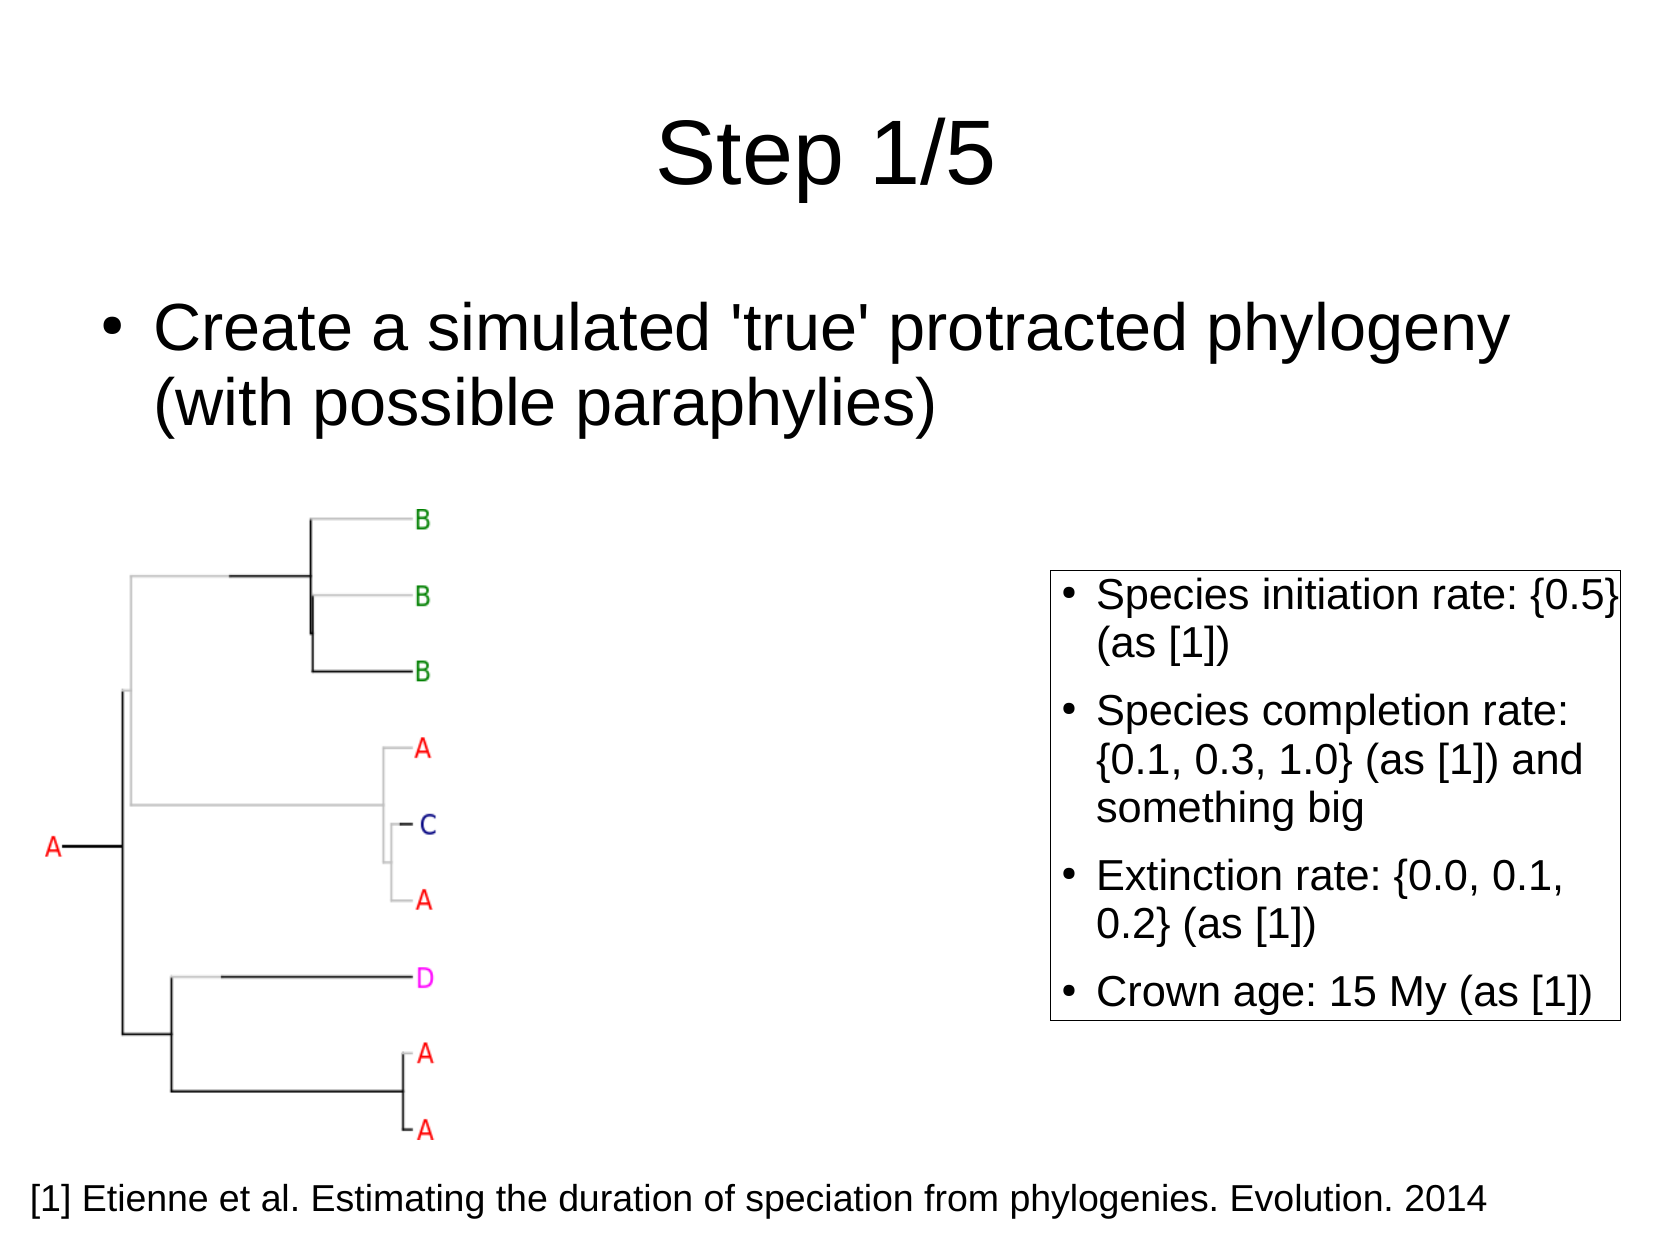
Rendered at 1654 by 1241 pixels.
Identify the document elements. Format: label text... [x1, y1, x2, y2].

list Create a simulated 'true' protracted phylogeny (with possible paraphylies) [82, 290, 1571, 1010]
picture [45, 509, 437, 1141]
list Species initiation rate: {0.5} (as [1]) Species completion rate: {0.1, 0.3, 1.0} (as [1]) and something big Extinction rate: {0.0, 0.1, 0.2} (as [1]) Crown age: 15 My (as [1]) [1050, 570, 1621, 1021]
text_box [1] Etienne et al. Estimating the duration of speciation from phylogenies. Evolution. 2014 [15, 1170, 1504, 1227]
title Step 1/5 [82, 49, 1571, 257]
